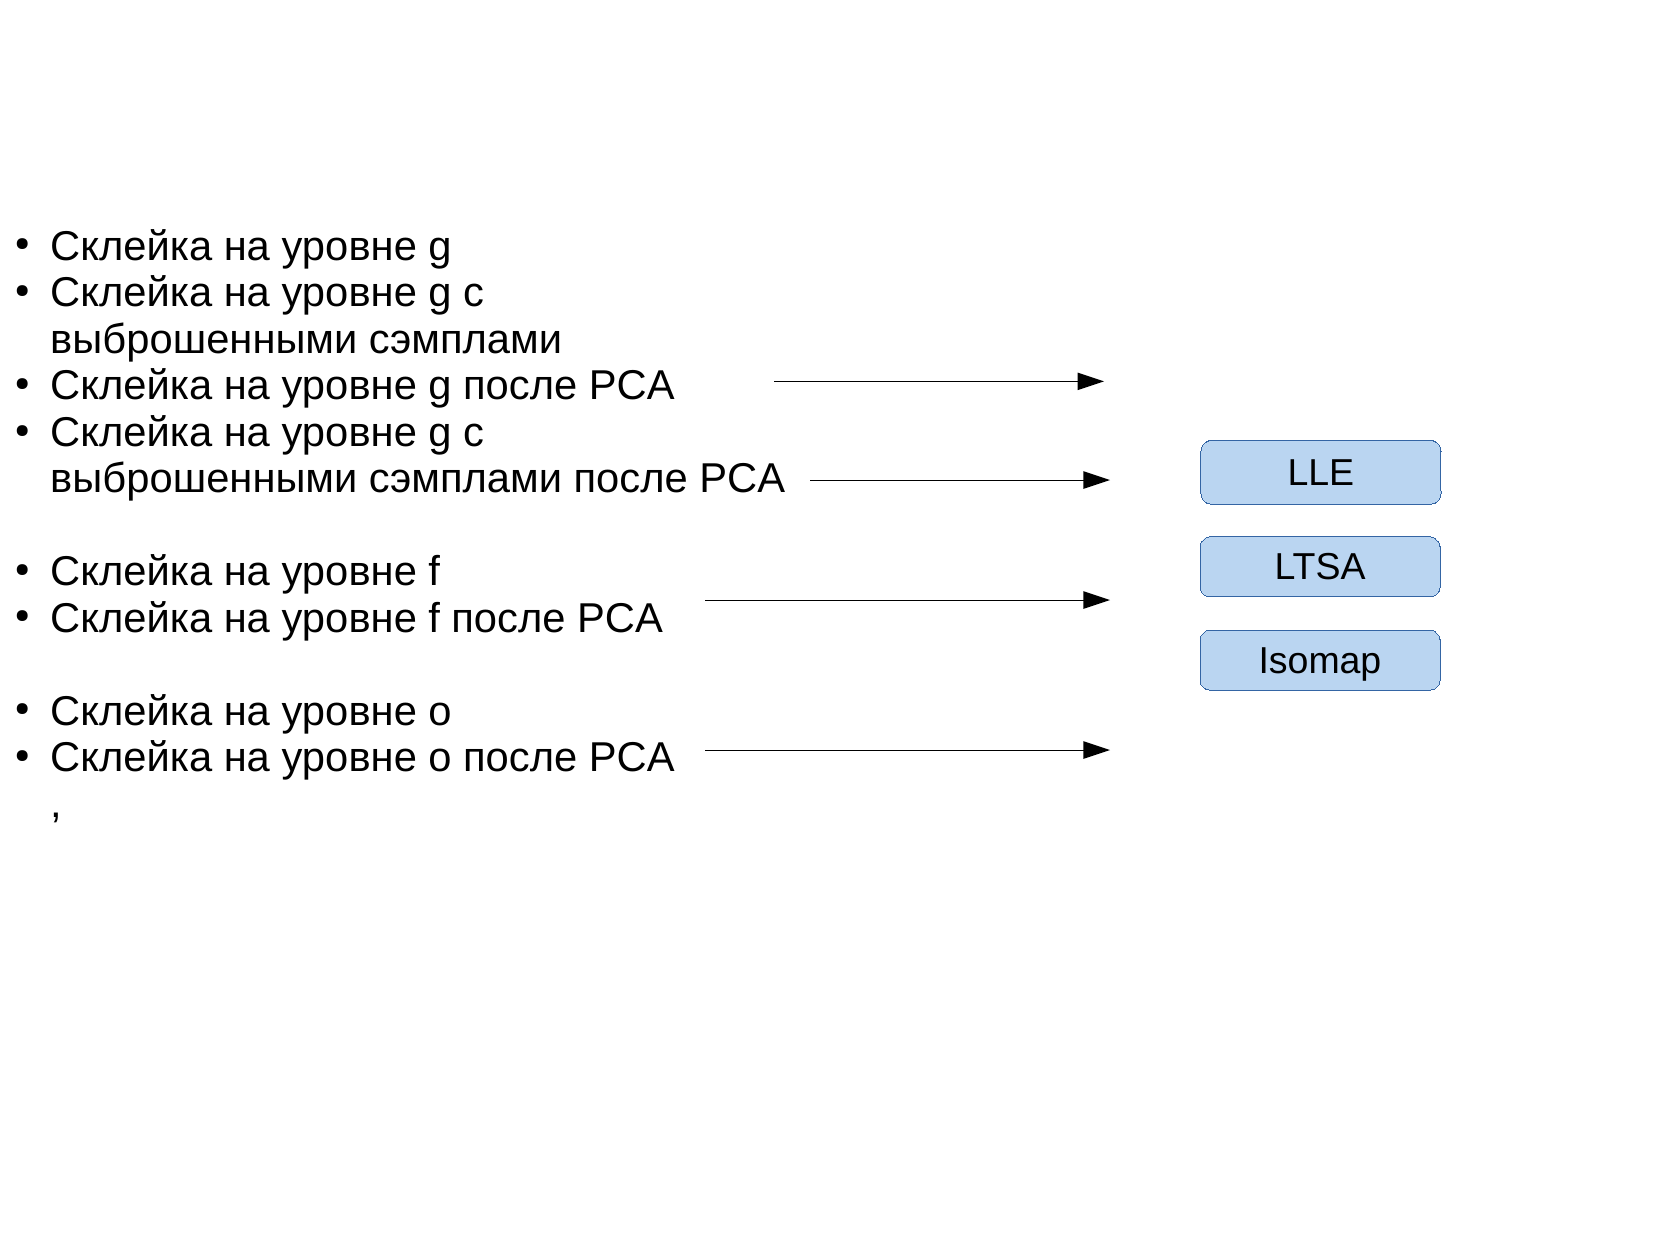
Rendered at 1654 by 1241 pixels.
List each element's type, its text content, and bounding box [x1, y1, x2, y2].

text_box Isomap [1200, 630, 1441, 691]
text_box LTSA [1200, 536, 1441, 597]
text_box LLE [1200, 440, 1442, 505]
text_box Склейка на уровне g Склейка на уровне g c выброшенными сэмплами Склейка на уровне g после PCA Склейка на уровне g c выброшенными сэмплами после PCA Склейка на уровне f Склейка на уровне f после PCA Склейка на уровне o Склейка на уровне o после PCA , [0, 215, 811, 1021]
